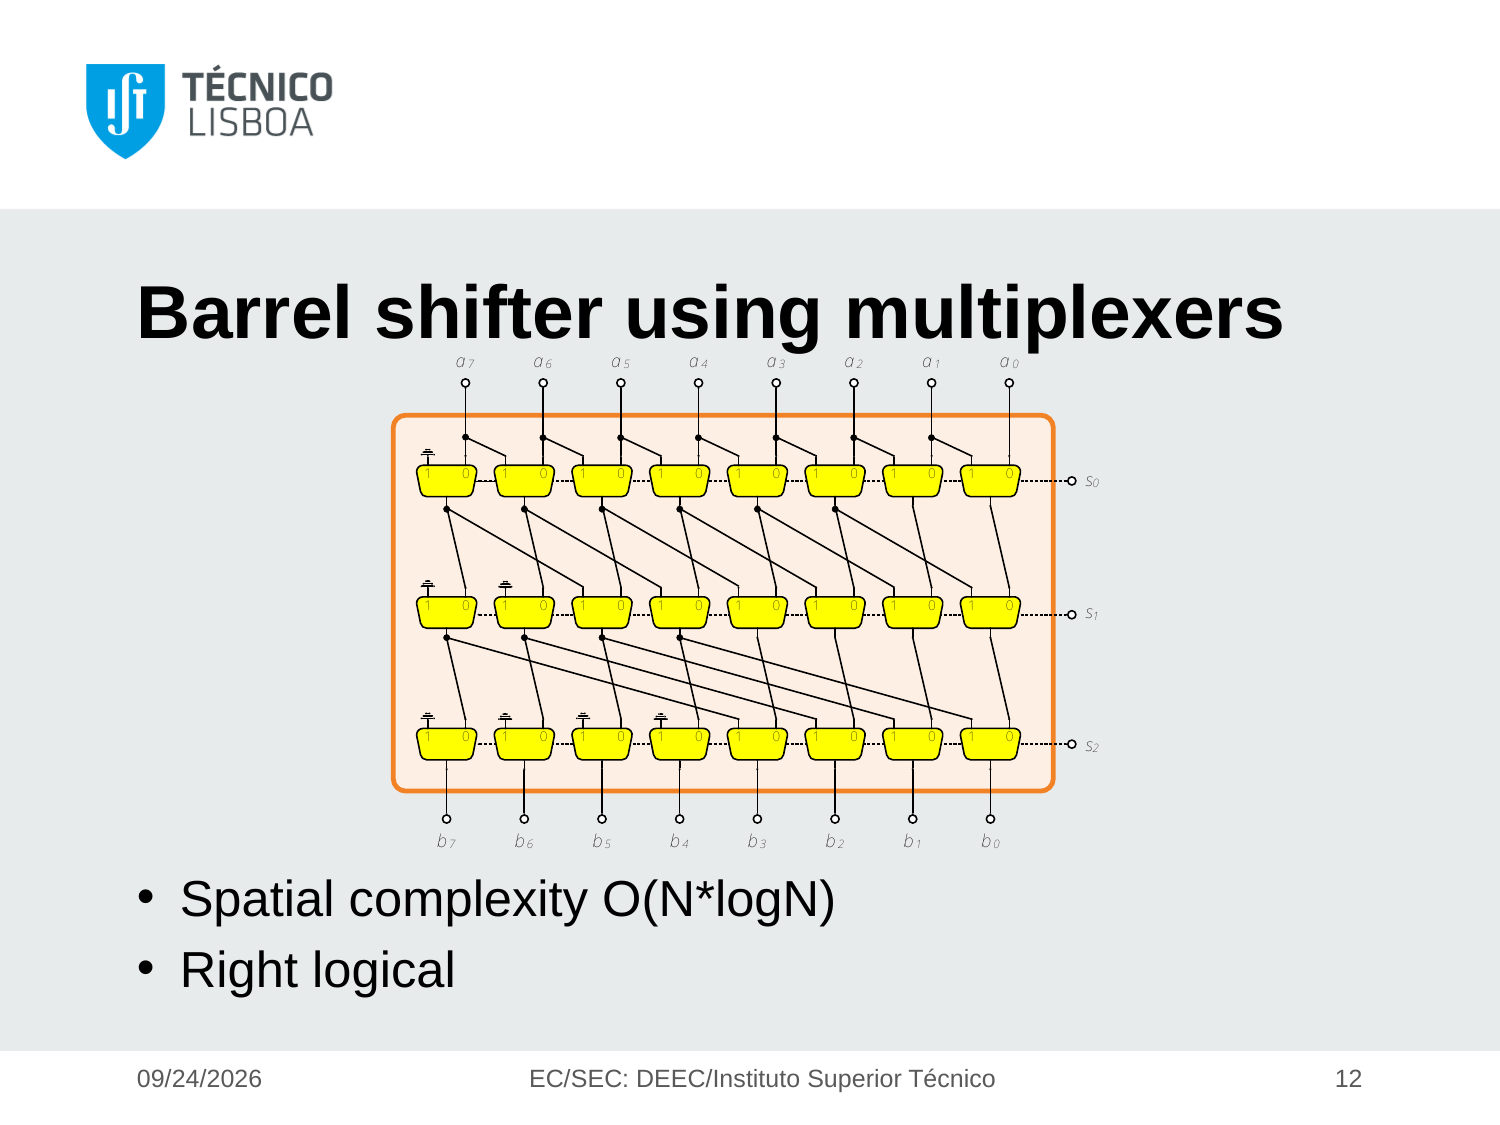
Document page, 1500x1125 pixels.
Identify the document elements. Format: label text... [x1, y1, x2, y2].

list Spatial complexity O(N*logN) Right logical [121, 858, 1378, 1005]
slide_number <number> [1077, 1052, 1378, 1103]
picture [0, 0, 1500, 1125]
slide_number 10/30/2018 [121, 1052, 425, 1103]
title Barrel shifter using multiplexers [121, 237, 1378, 381]
footer EC/SEC: DEEC/Instituto Superior Técnico [512, 1052, 1021, 1103]
